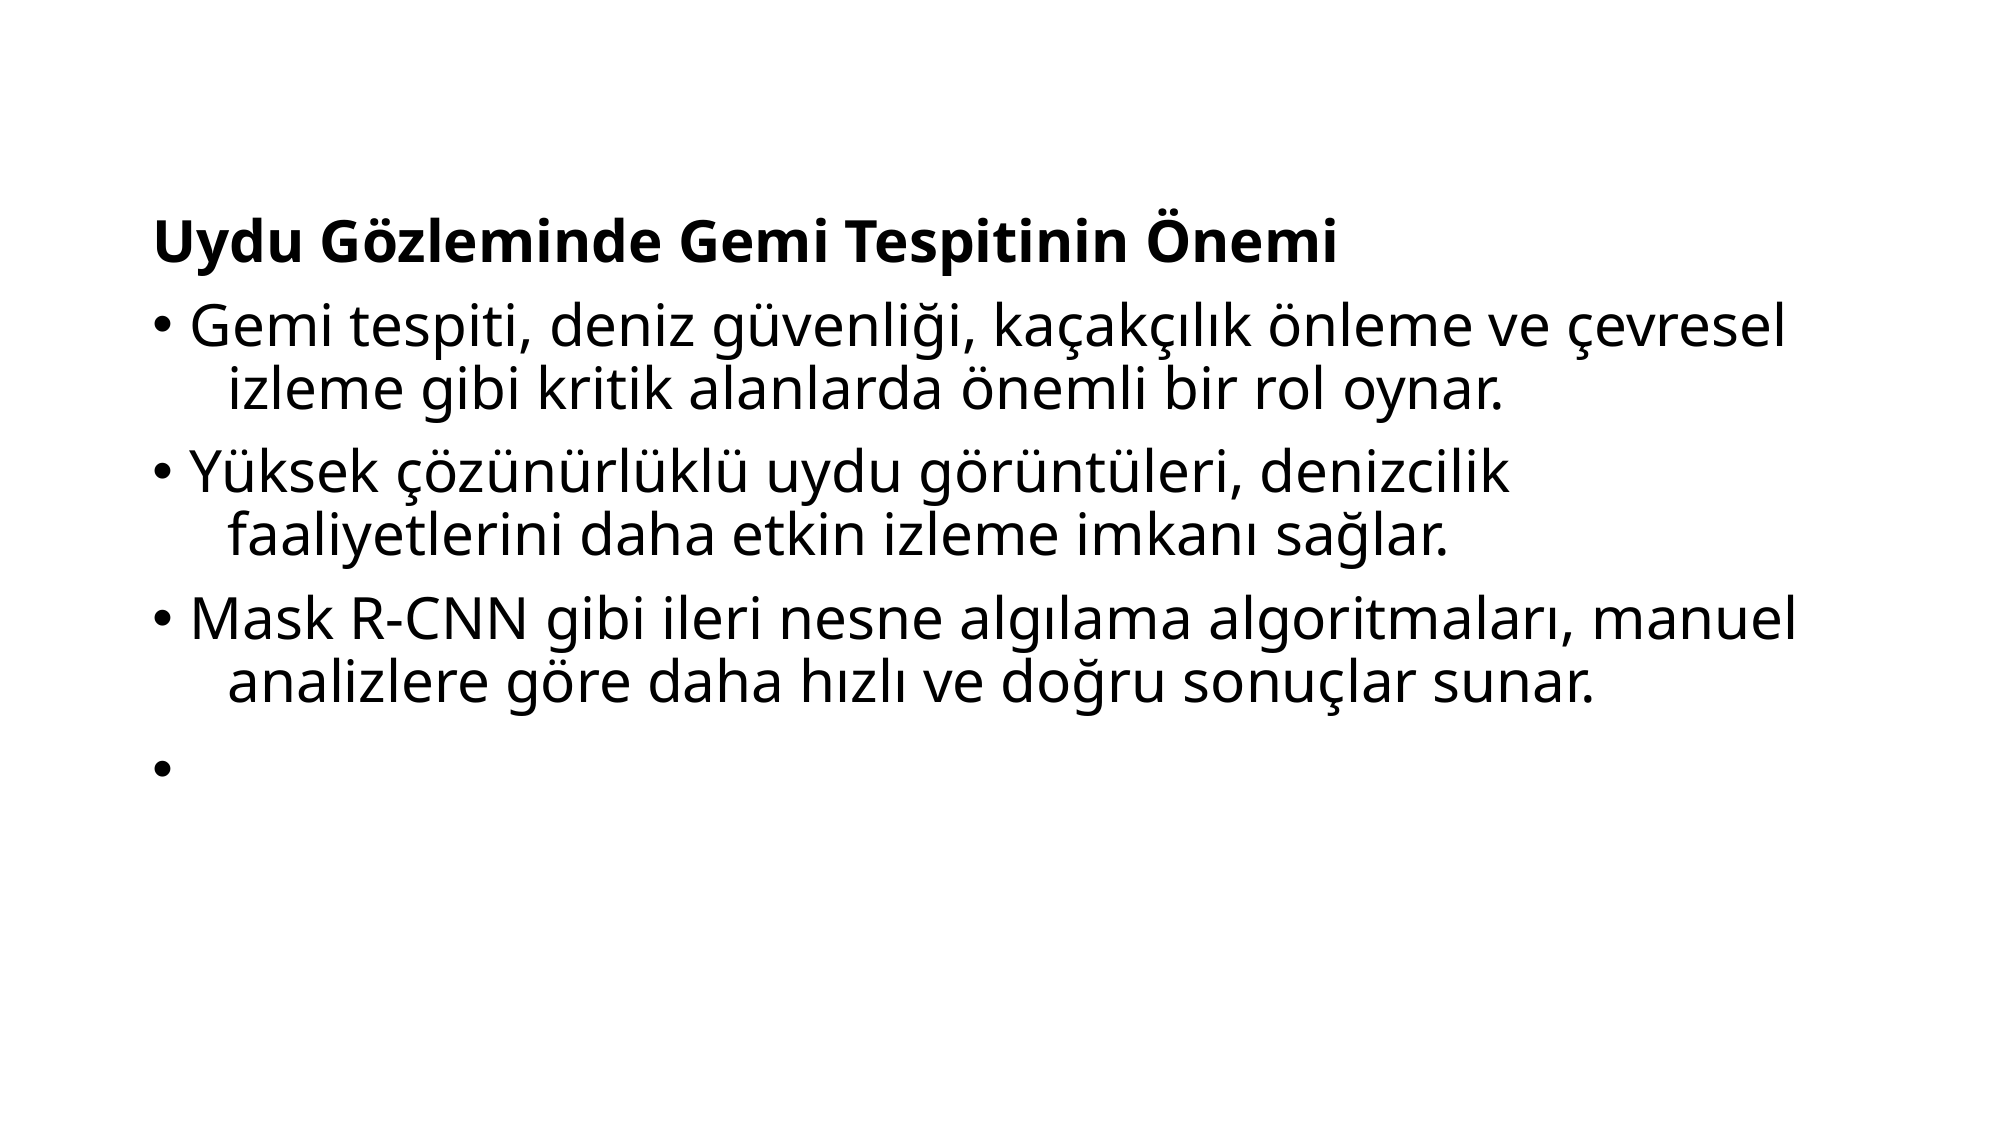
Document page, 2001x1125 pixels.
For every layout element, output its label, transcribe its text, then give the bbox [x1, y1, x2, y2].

list Uydu Gözleminde Gemi Tespitinin Önemi Gemi tespiti, deniz güvenliği, kaçakçılık önleme ve çevresel izleme gibi kritik alanlarda önemli bir rol oynar. Yüksek çözünürlüklü uydu görüntüleri, denizcilik faaliyetlerini daha etkin izleme imkanı sağlar. Mask R-CNN gibi ileri nesne algılama algoritmaları, manuel analizlere göre daha hızlı ve doğru sonuçlar sunar. [137, 204, 1863, 919]
